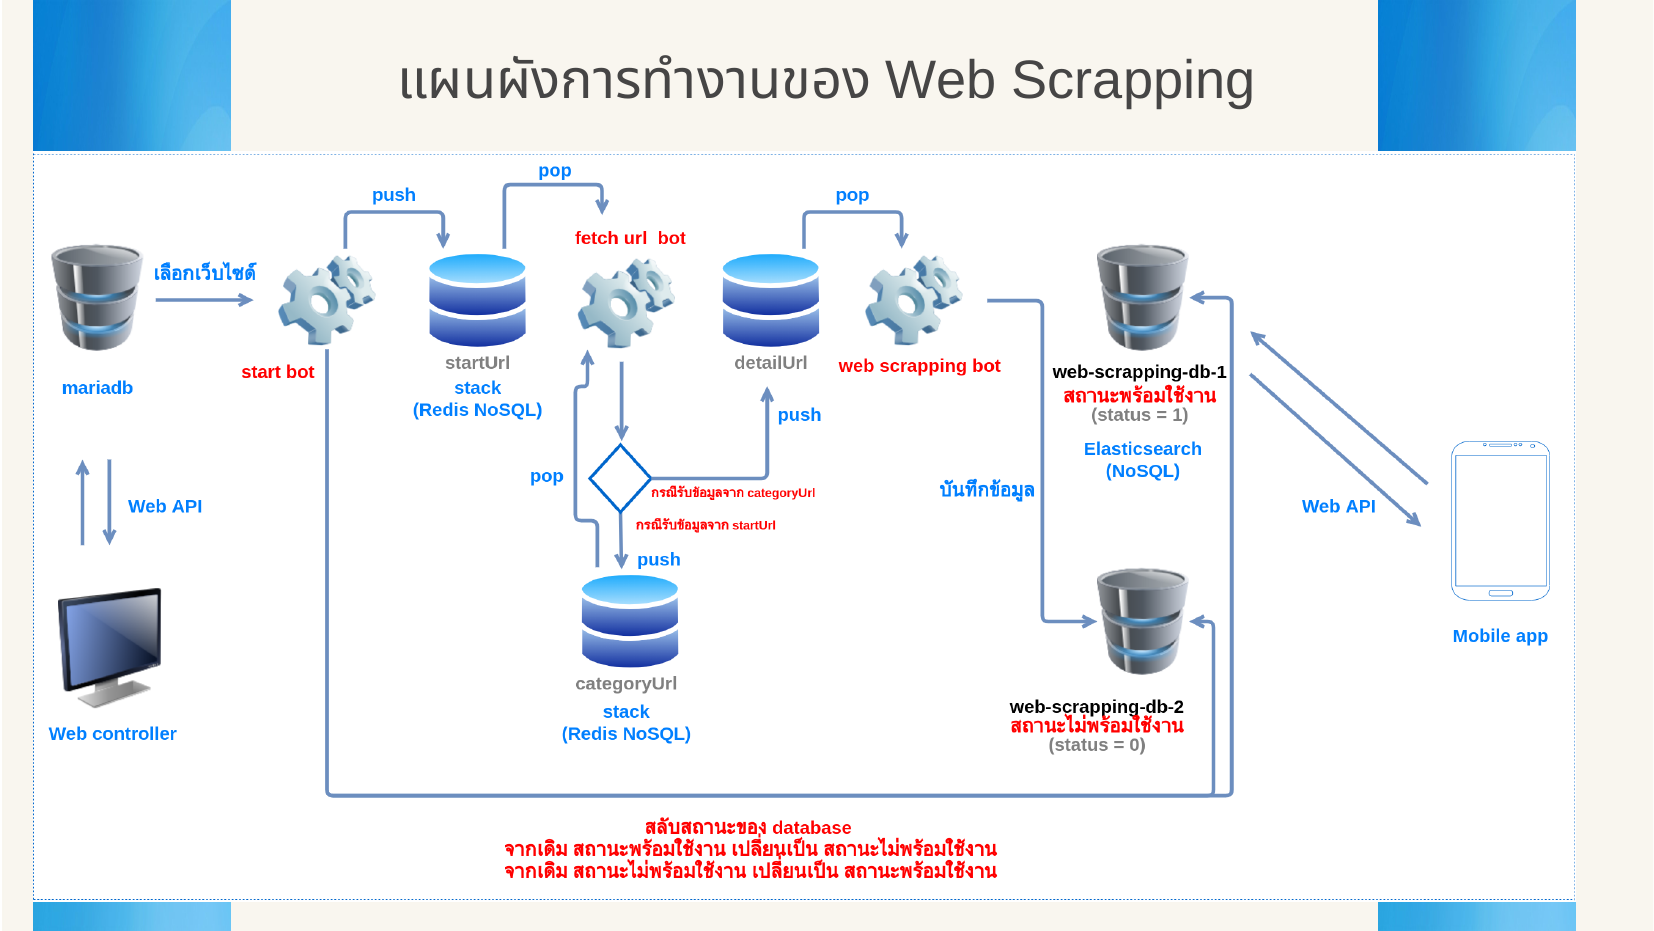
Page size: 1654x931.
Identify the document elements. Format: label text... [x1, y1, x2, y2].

title แผนผังการทำงานของ Web Scrapping [231, 7, 1378, 151]
picture [2, 0, 1654, 931]
